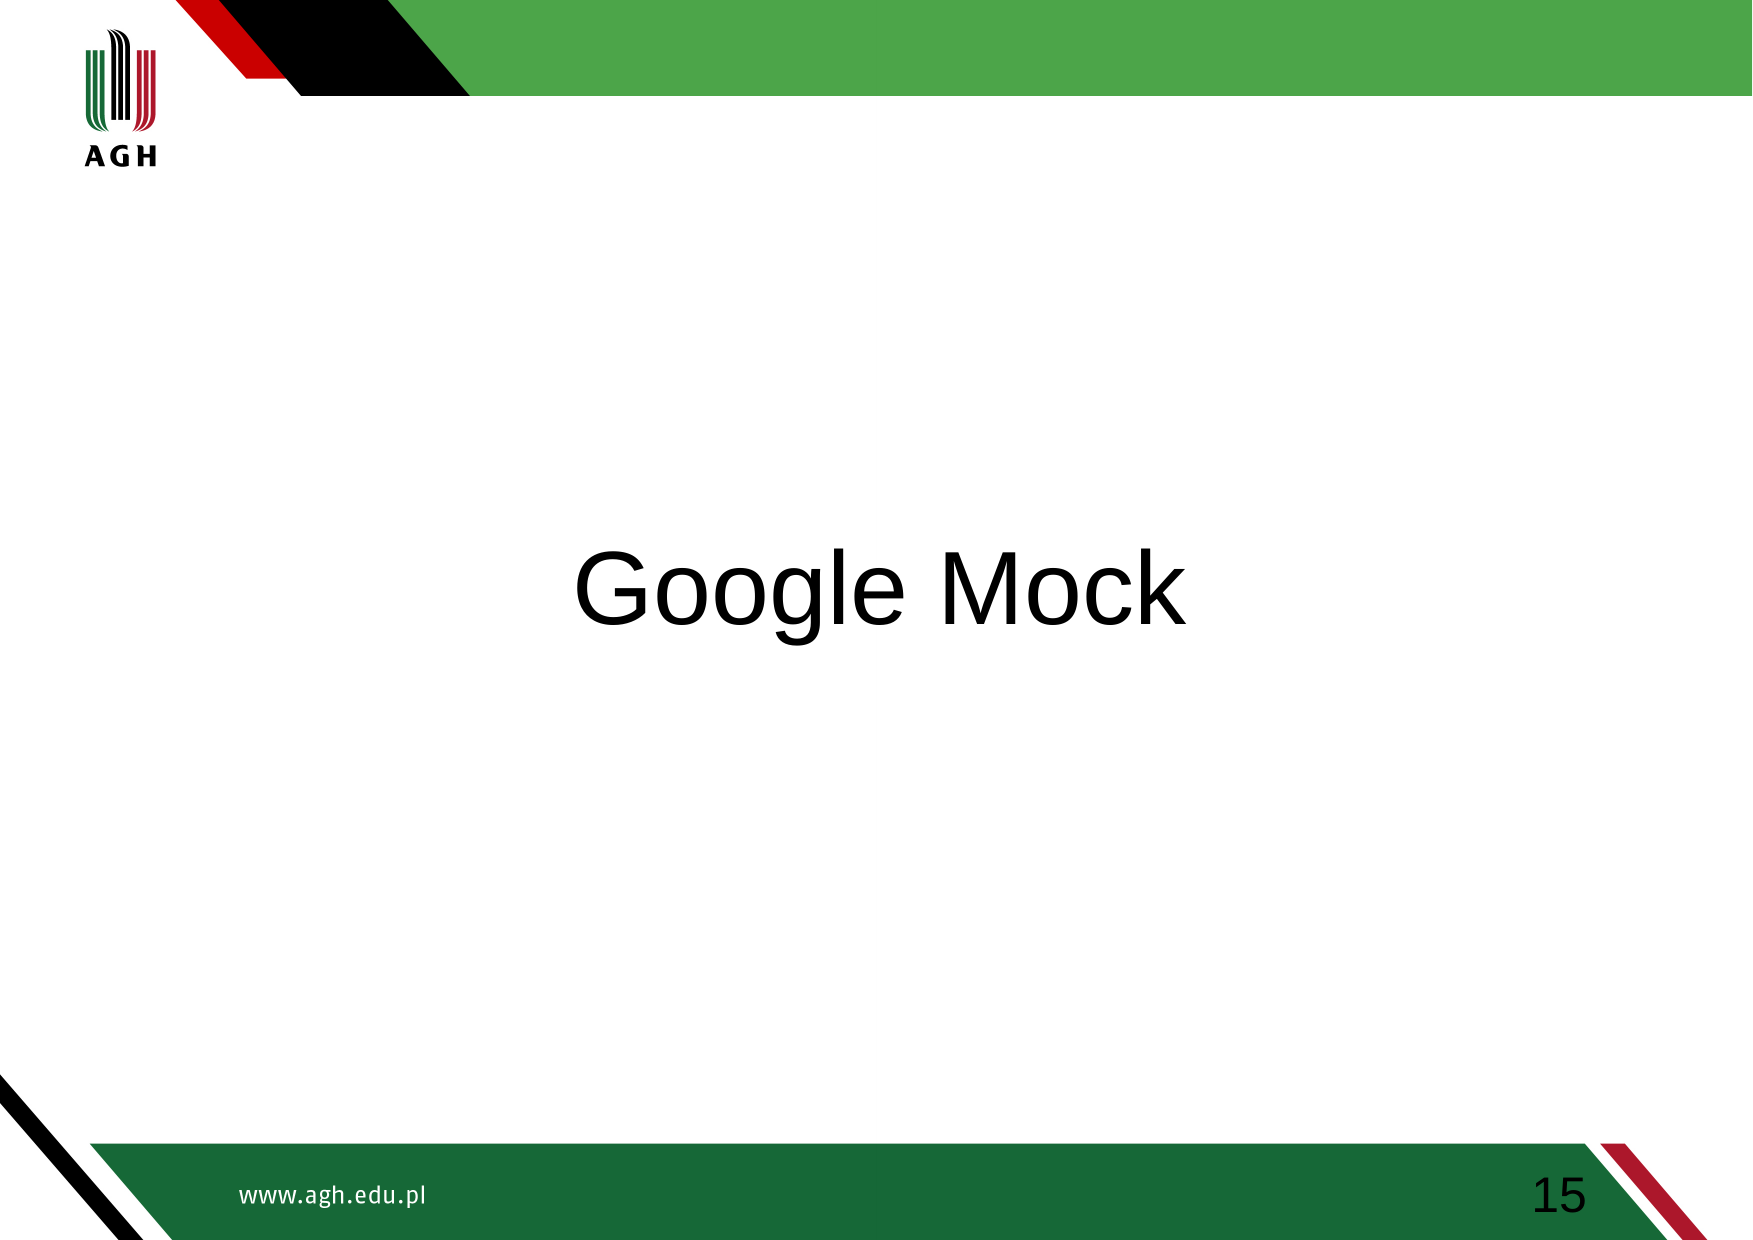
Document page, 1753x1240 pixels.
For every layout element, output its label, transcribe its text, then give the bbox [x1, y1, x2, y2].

title Google Mock [135, 480, 1626, 687]
picture [0, 0, 1753, 1240]
